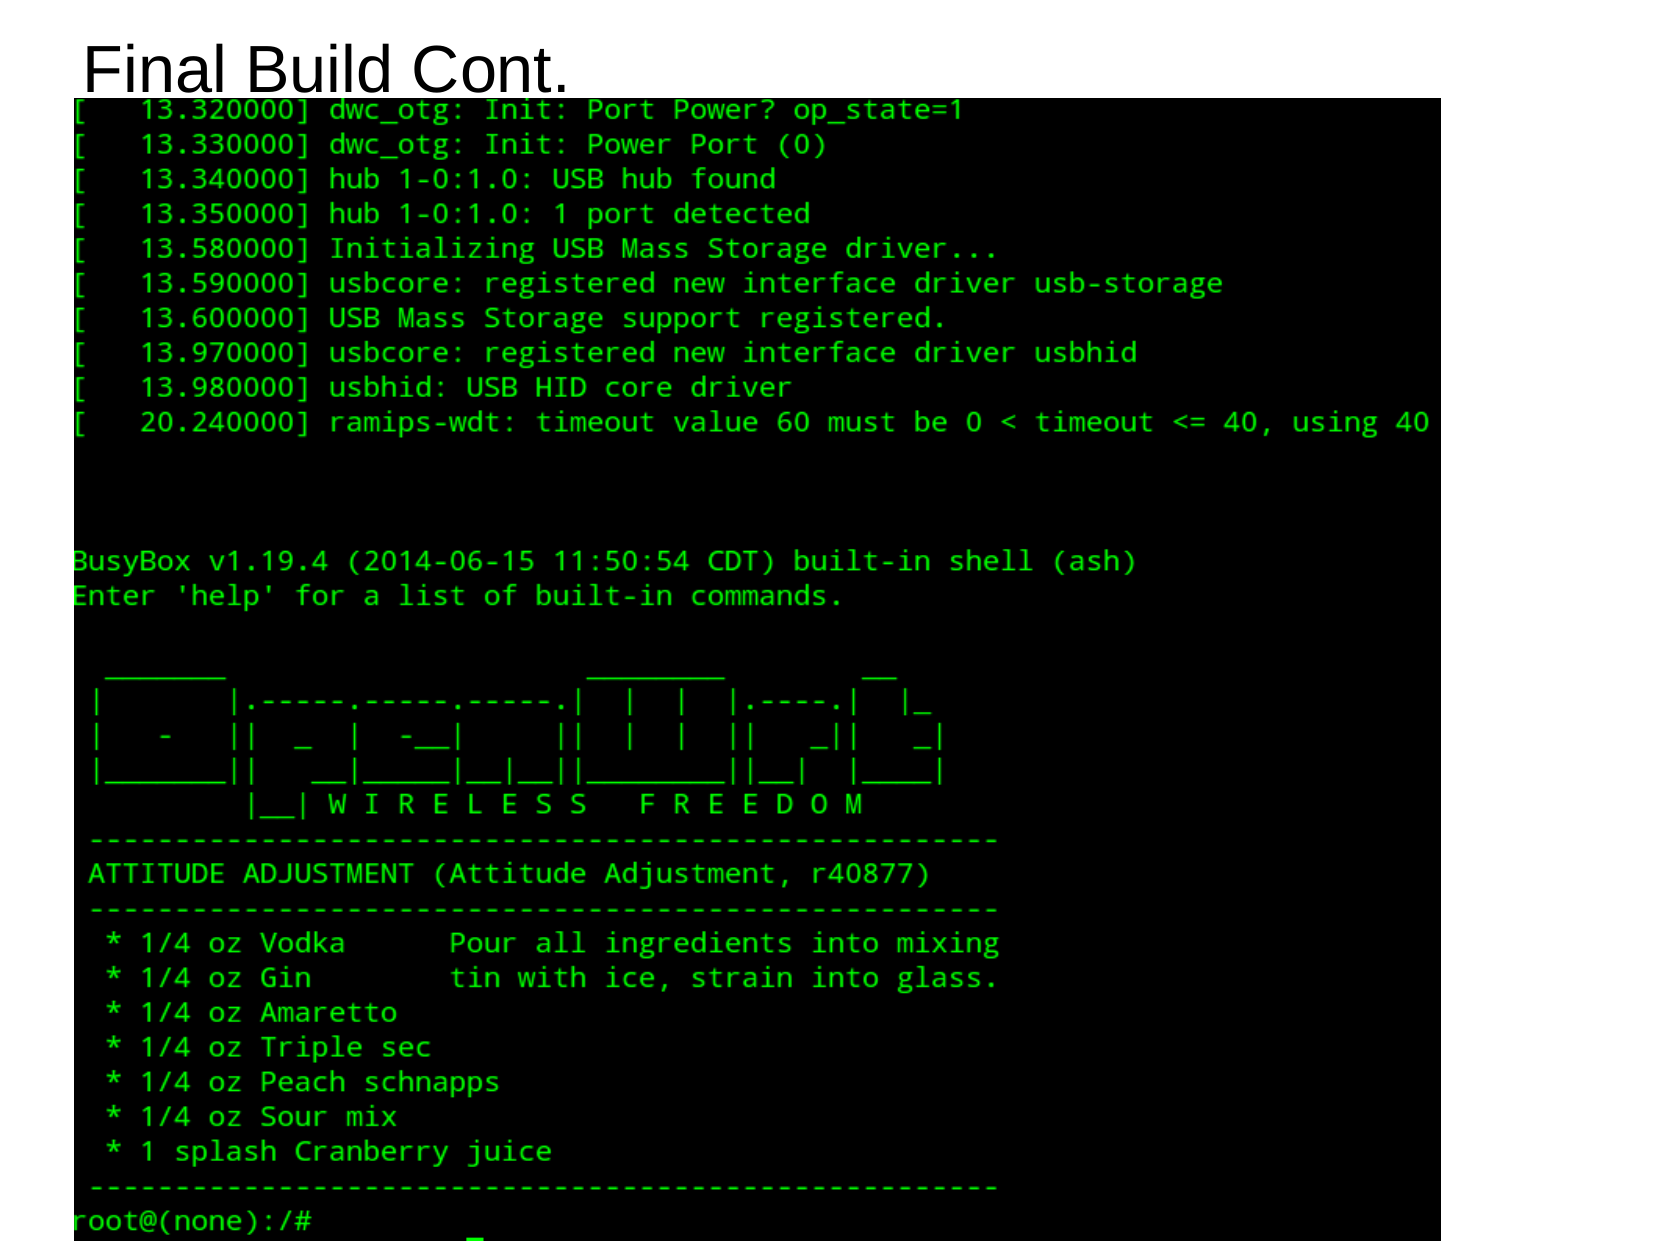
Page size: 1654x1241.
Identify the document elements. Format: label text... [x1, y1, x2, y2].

title Final Build Cont. [82, 32, 1571, 107]
picture [74, 98, 1441, 1241]
